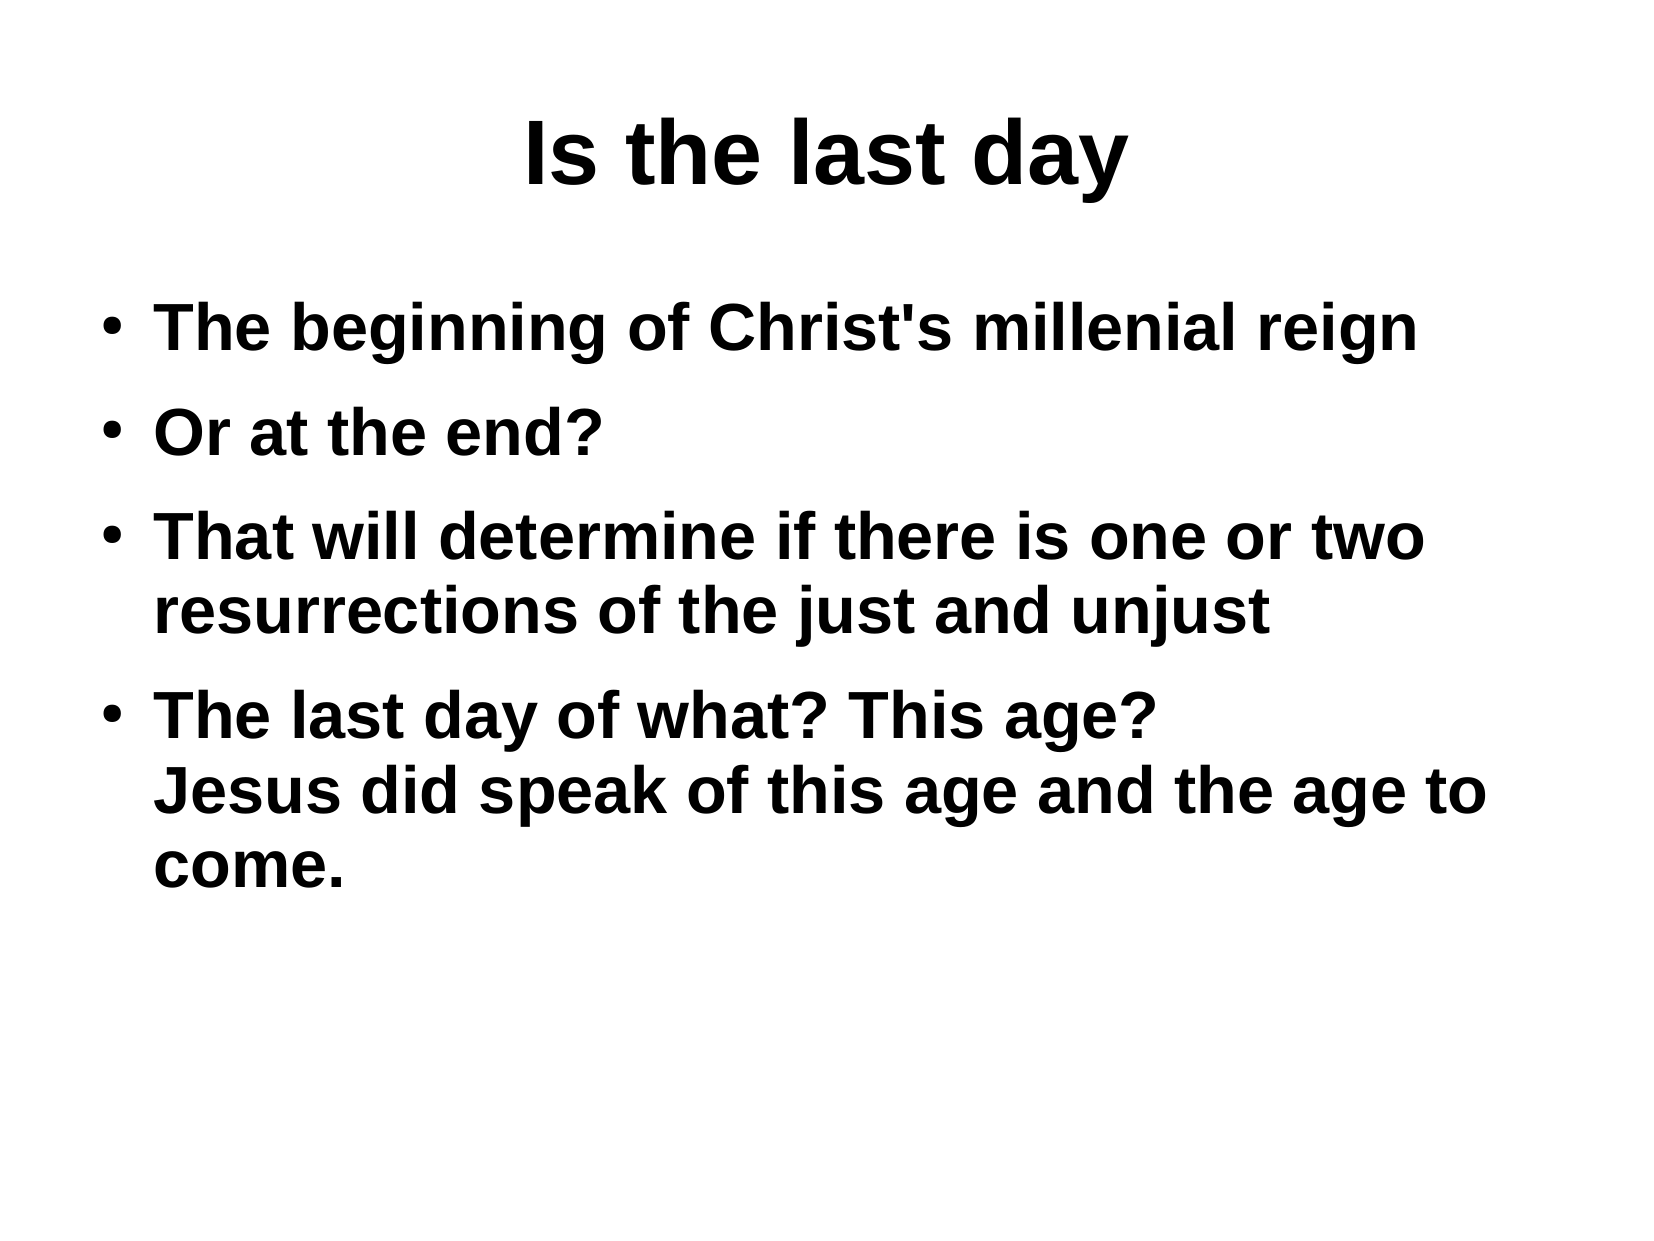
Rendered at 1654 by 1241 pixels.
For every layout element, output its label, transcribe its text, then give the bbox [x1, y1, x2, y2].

title Is the last day [82, 49, 1571, 257]
list The beginning of Christ's millenial reign Or at the end? That will determine if there is one or two resurrections of the just and unjust The last day of what? This age? Jesus did speak of this age and the age to come. [82, 290, 1571, 1109]
